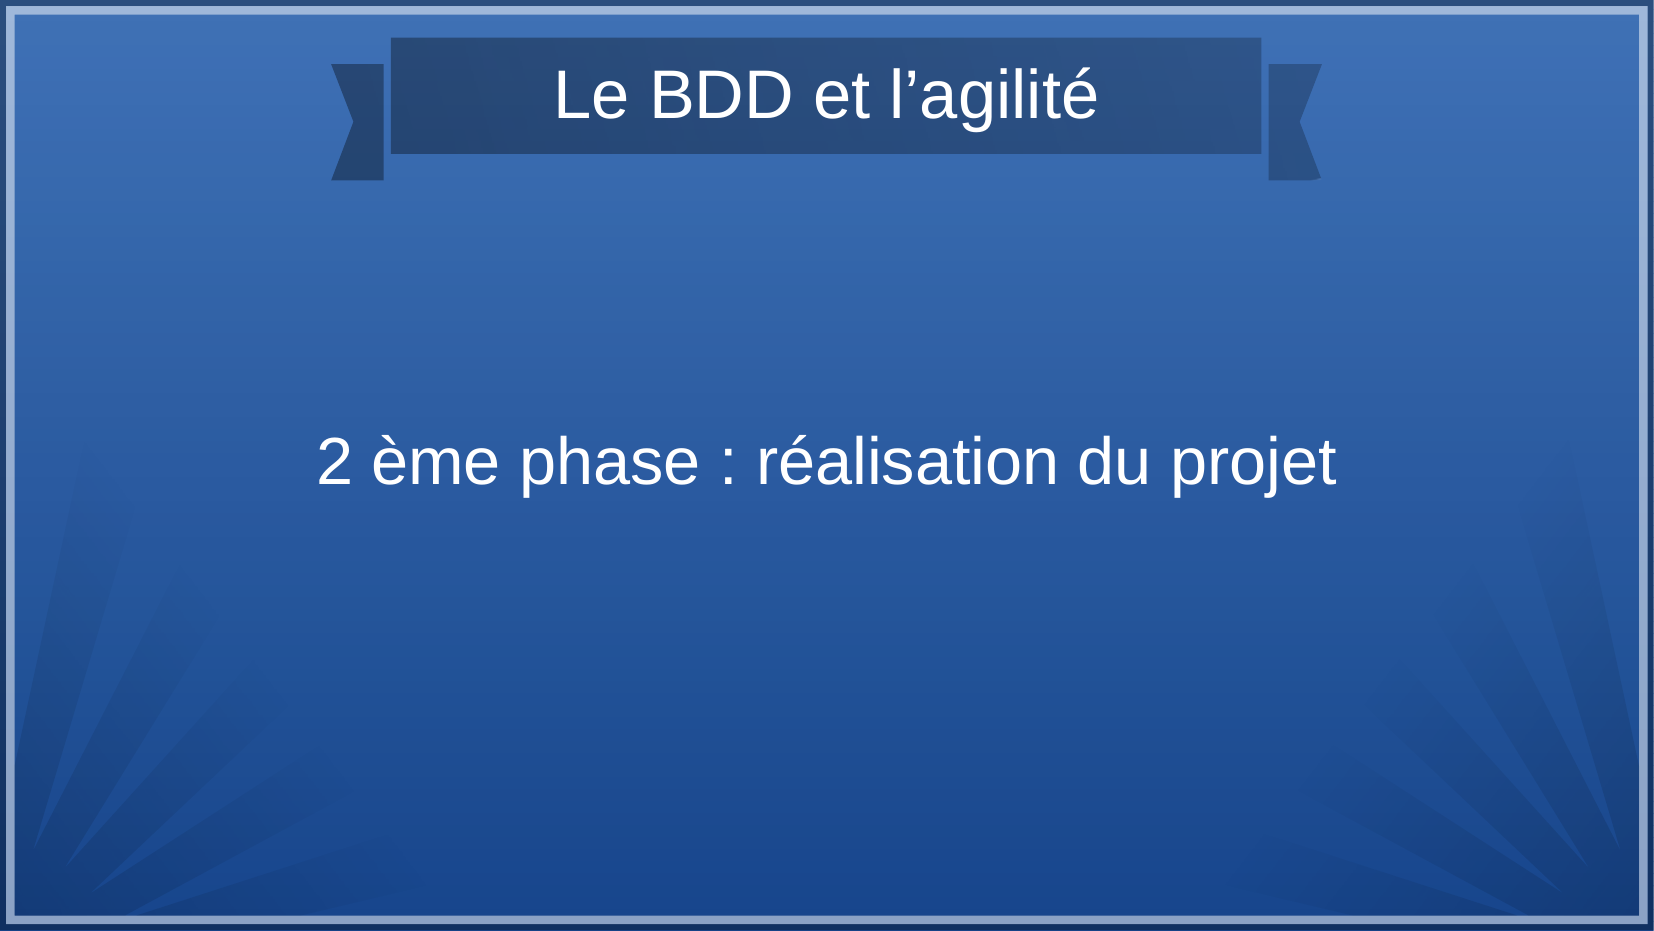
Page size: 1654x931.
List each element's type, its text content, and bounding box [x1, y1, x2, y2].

subtitle 2 ème phase : réalisation du projet [82, 224, 1571, 848]
title Le BDD et l’agilité [389, 35, 1264, 154]
